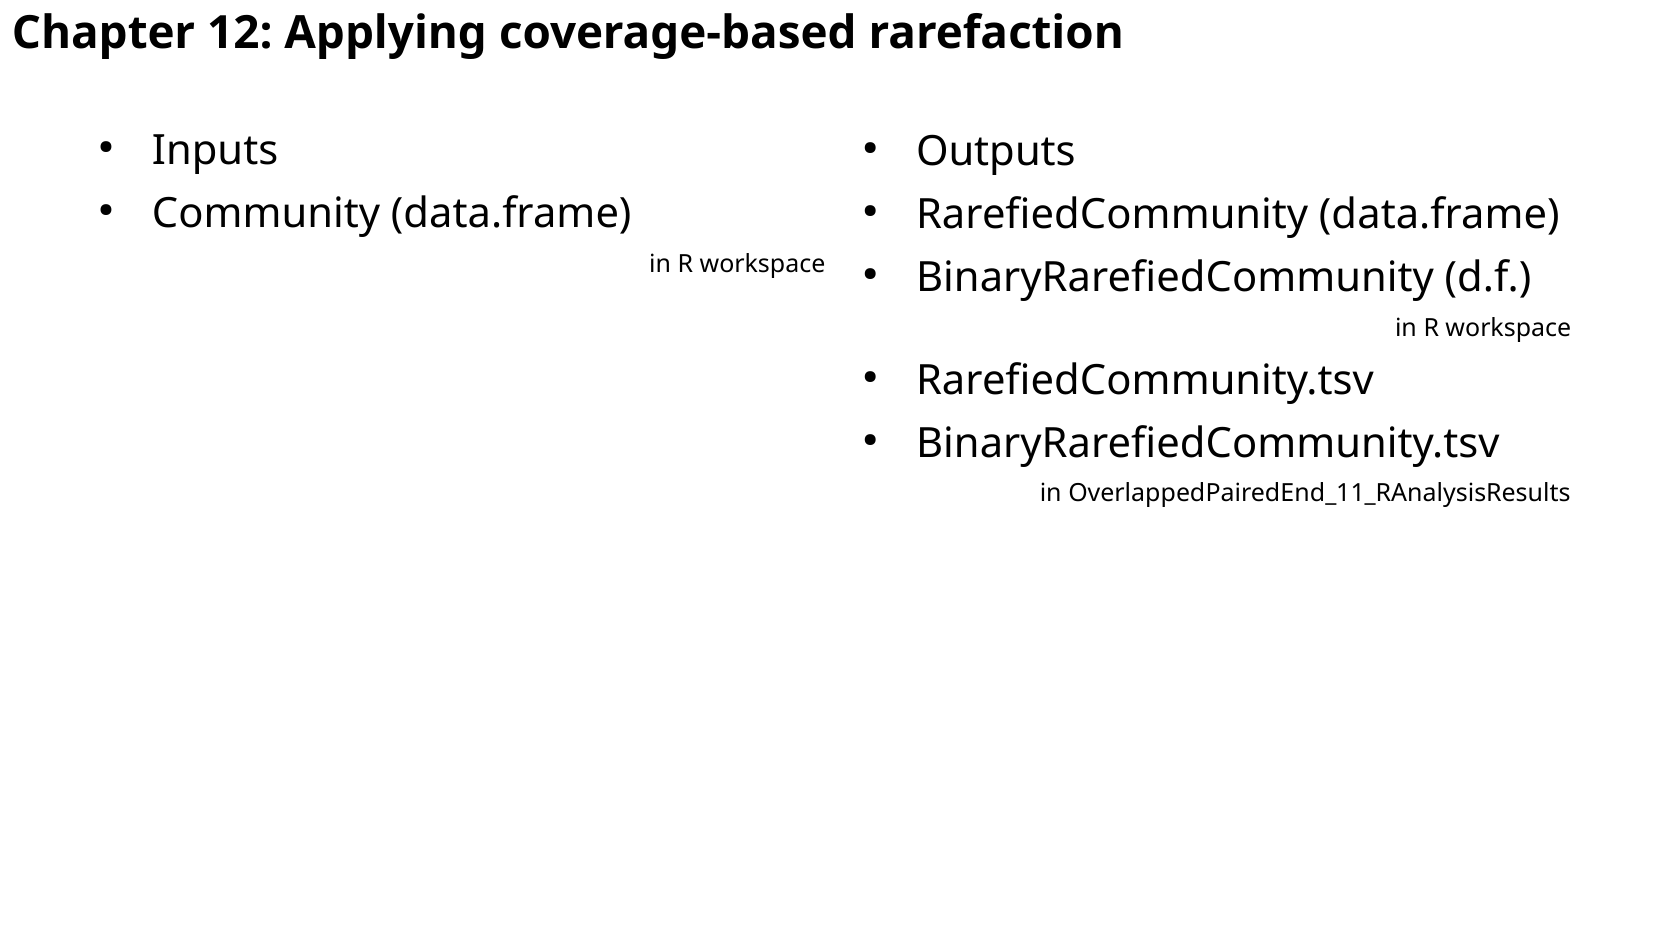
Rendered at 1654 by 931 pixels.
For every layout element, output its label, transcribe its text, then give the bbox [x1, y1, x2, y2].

list Outputs RarefiedCommunity (data.frame) BinaryRarefiedCommunity (d.f.) in R workspace RarefiedCommunity.tsv BinaryRarefiedCommunity.tsv in OverlappedPairedEnd_11_RAnalysisResults [845, 120, 1572, 759]
title Chapter 12: Applying coverage-based rarefaction [11, 0, 1642, 130]
list Inputs Community (data.frame) in R workspace [81, 119, 826, 809]
